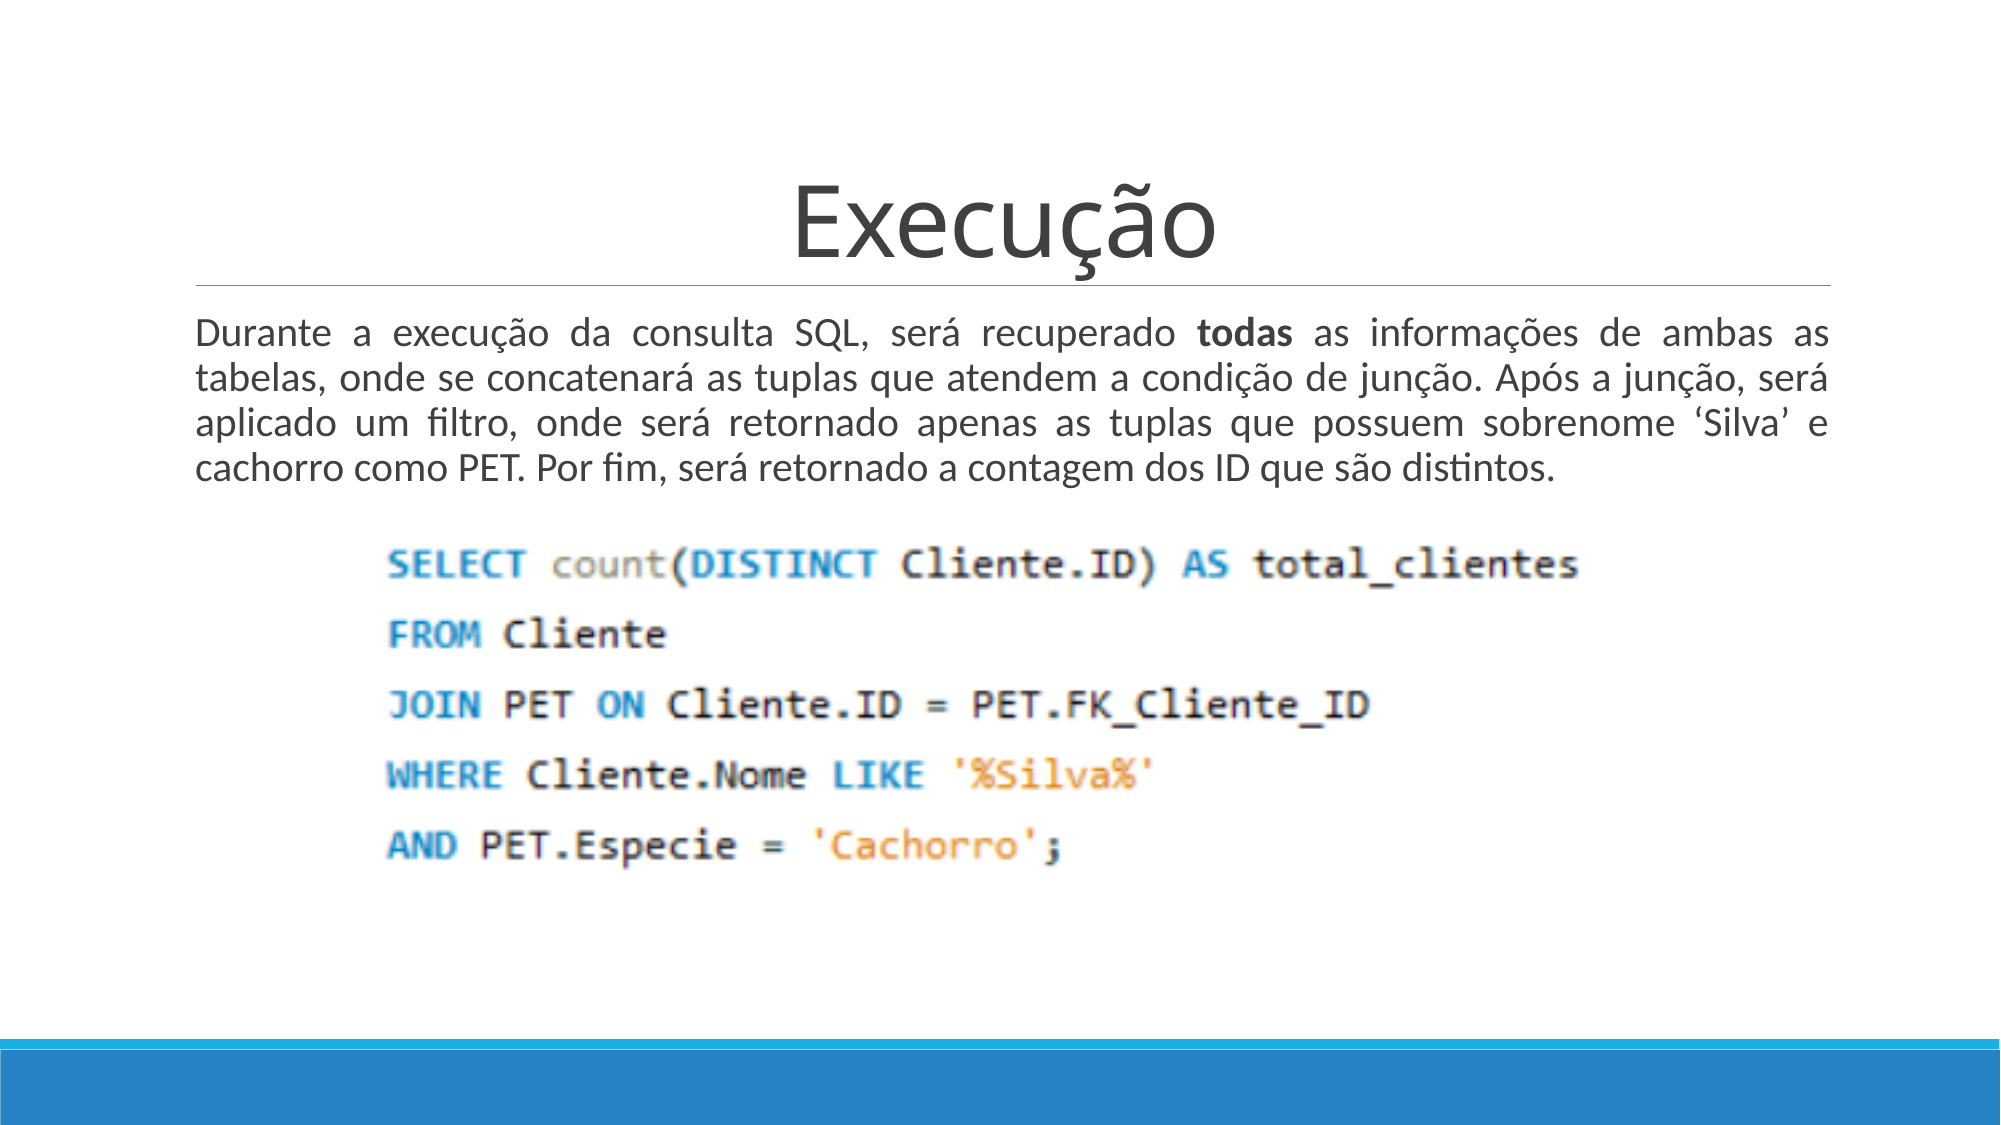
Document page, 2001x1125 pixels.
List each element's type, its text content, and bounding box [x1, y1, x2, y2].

picture [354, 531, 1603, 887]
title Execução [180, 47, 1830, 285]
list Durante a execução da consulta SQL, será recuperado todas as informações de ambas as tabelas, onde se concatenará as tuplas que atendem a condição de junção. Após a junção, será aplicado um filtro, onde será retornado apenas as tuplas que possuem sobrenome ‘Silva’ e cachorro como PET. Por fim, será retornado a contagem dos ID que são distintos. [180, 302, 1830, 963]
